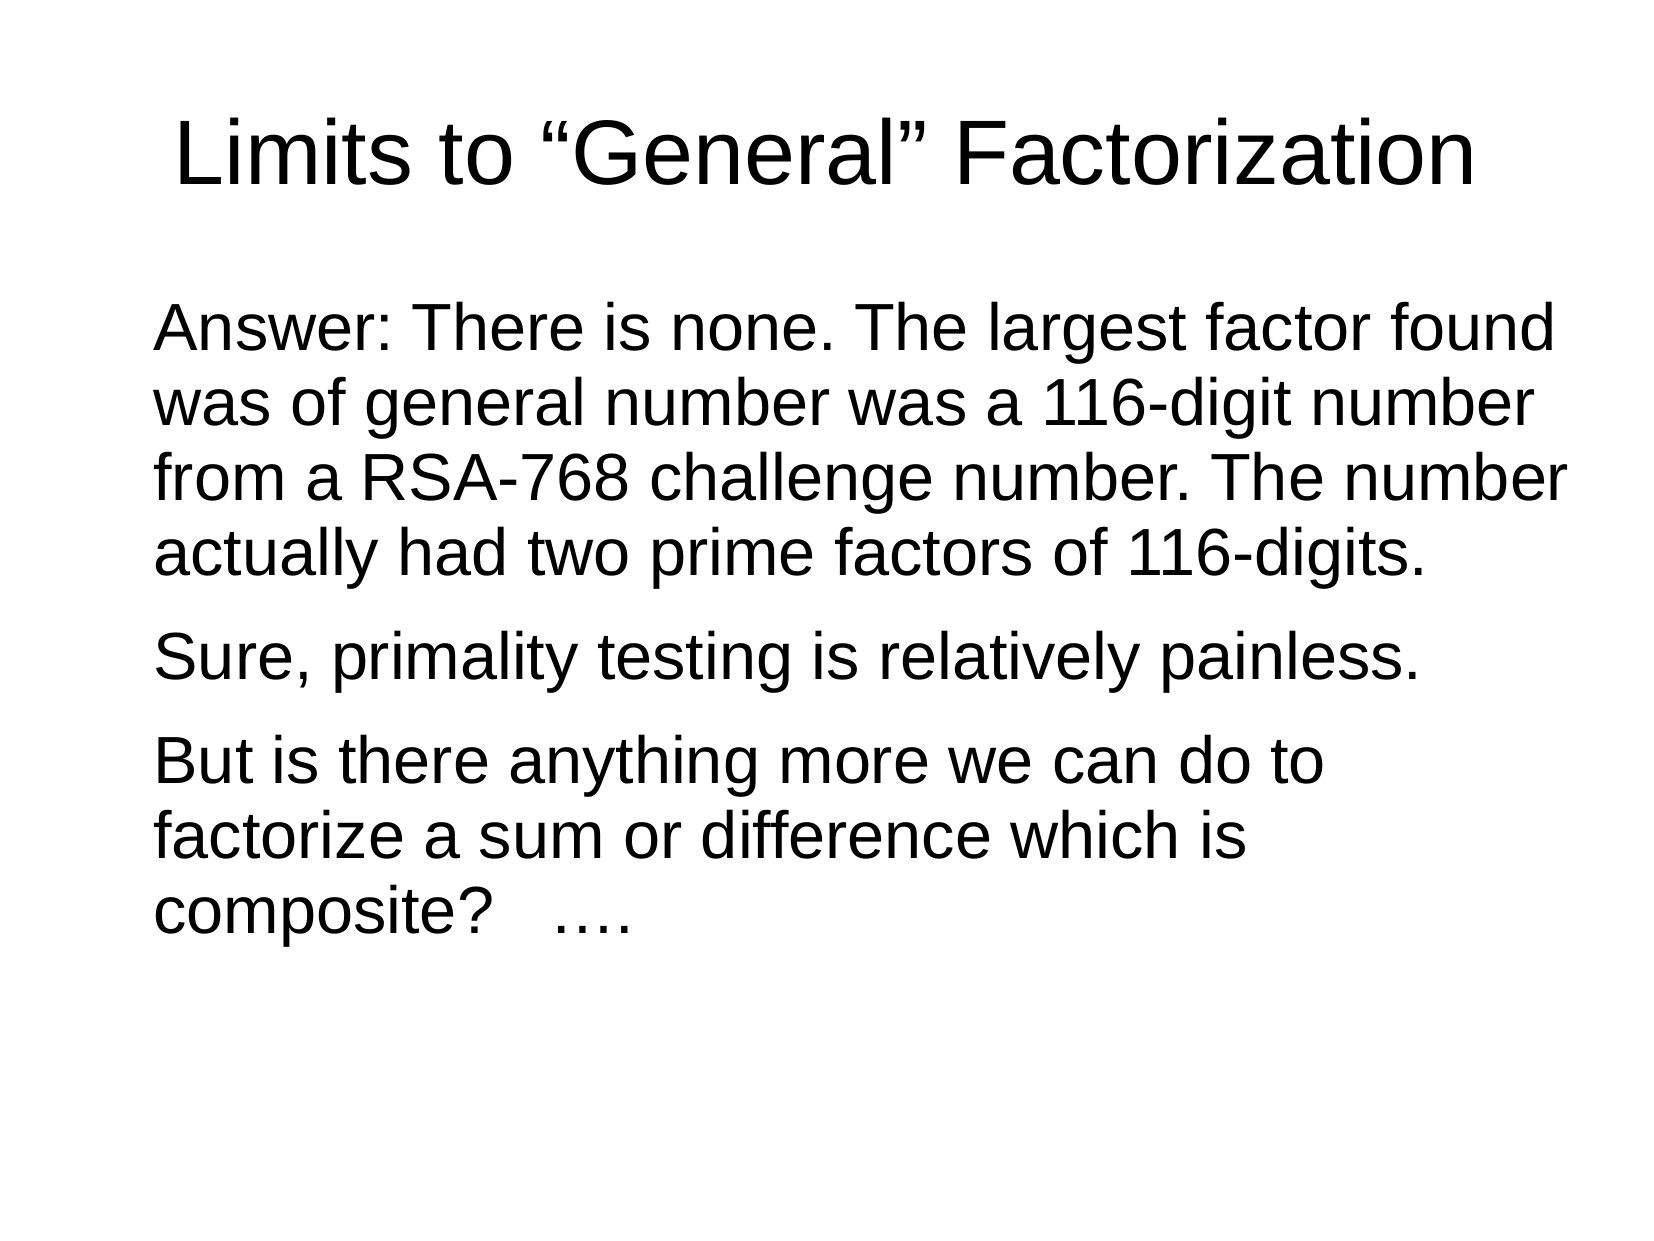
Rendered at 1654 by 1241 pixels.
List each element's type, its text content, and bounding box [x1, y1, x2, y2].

list Answer: There is none. The largest factor found was of general number was a 116-digit number from a RSA-768 challenge number. The number actually had two prime factors of 116-digits. Sure, primality testing is relatively painless. But is there anything more we can do to factorize a sum or difference which is composite? …. [82, 290, 1571, 1010]
title Limits to “General” Factorization [82, 49, 1571, 257]
